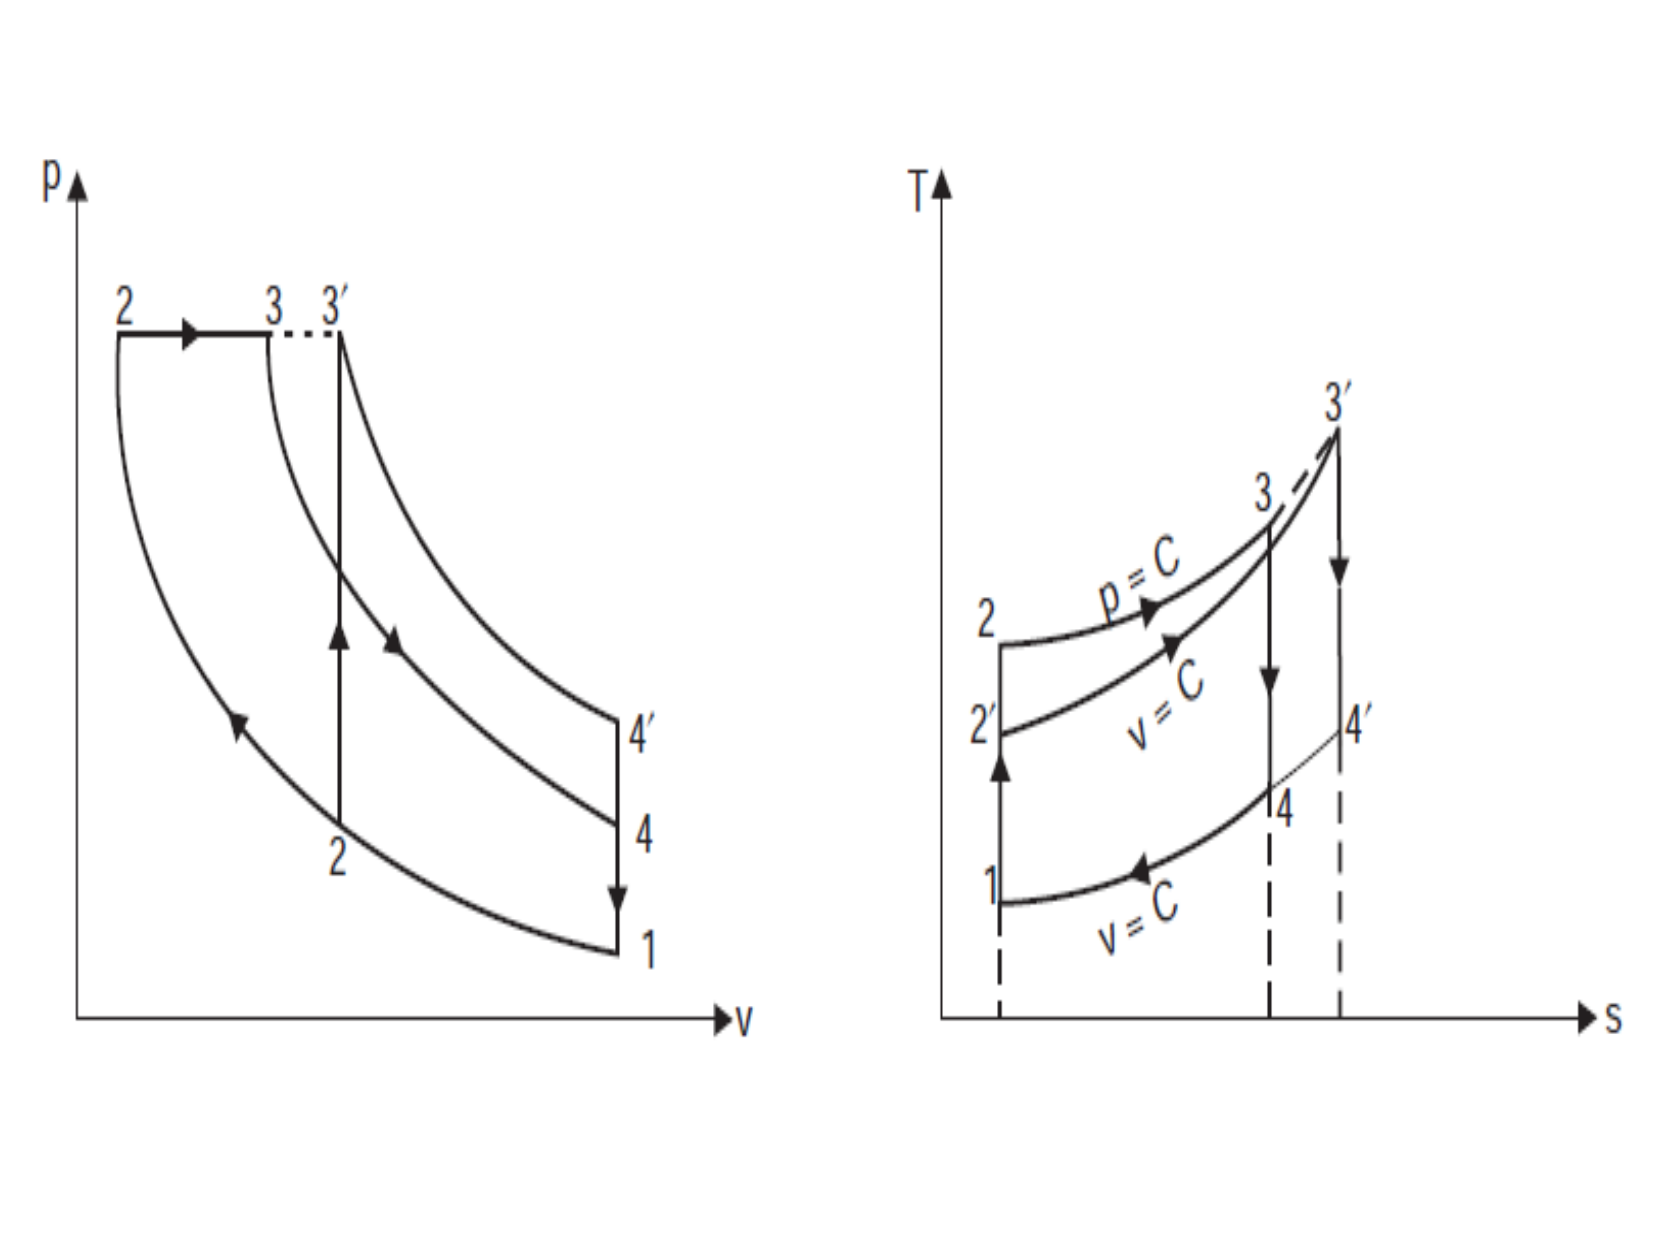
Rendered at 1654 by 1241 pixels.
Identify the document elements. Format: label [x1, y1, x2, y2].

picture [11, 129, 1642, 1063]
